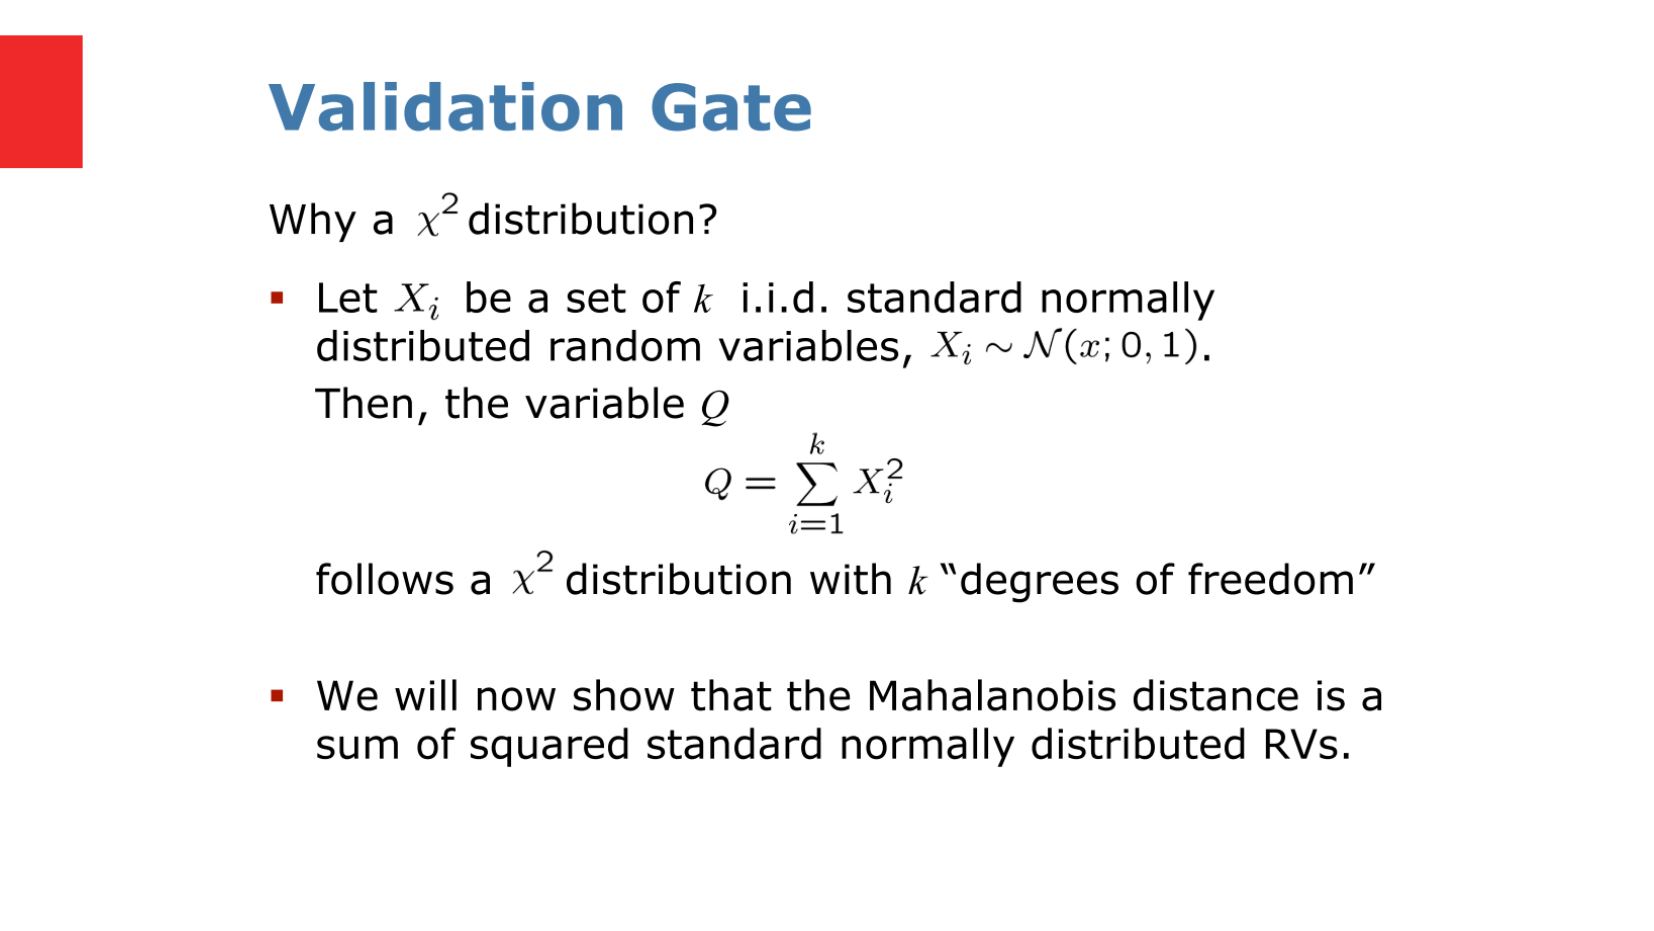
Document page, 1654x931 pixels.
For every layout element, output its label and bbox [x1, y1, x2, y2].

picture [121, 0, 1548, 931]
